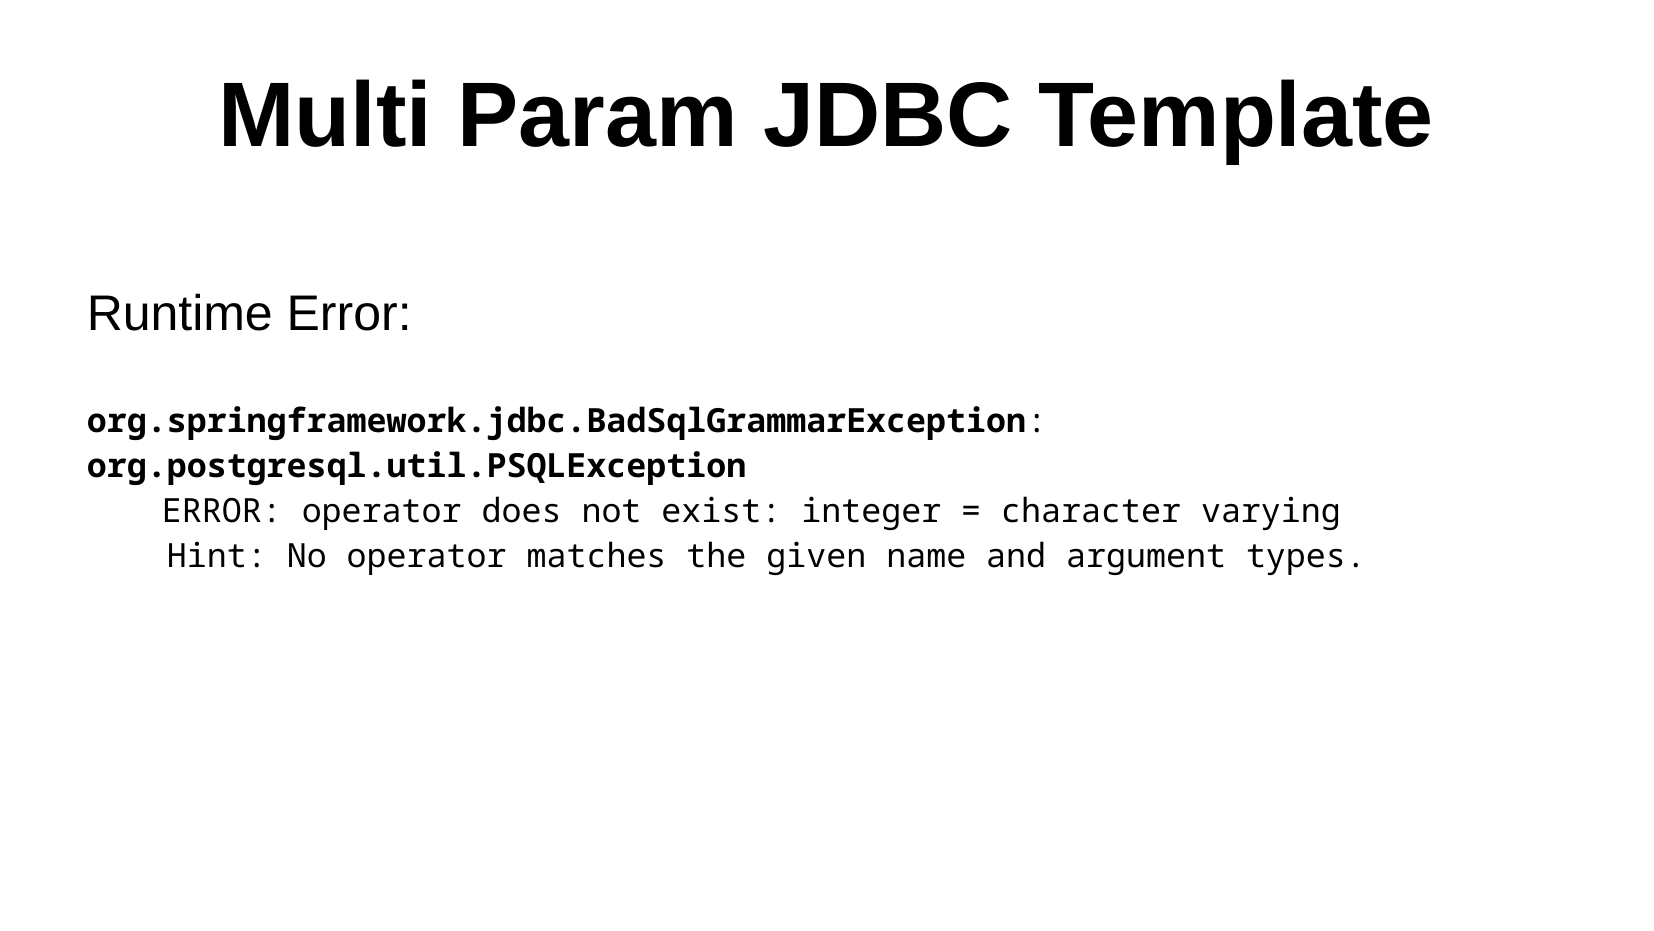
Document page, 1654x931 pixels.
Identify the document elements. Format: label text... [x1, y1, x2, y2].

title Multi Param JDBC Template [82, 37, 1571, 193]
subtitle Runtime Error: org.springframework.jdbc.BadSqlGrammarException: org.postgresql.util.PSQLException ERROR: operator does not exist: integer = character varying Hint: No operator matches the given name and argument types. [86, 262, 1576, 601]
